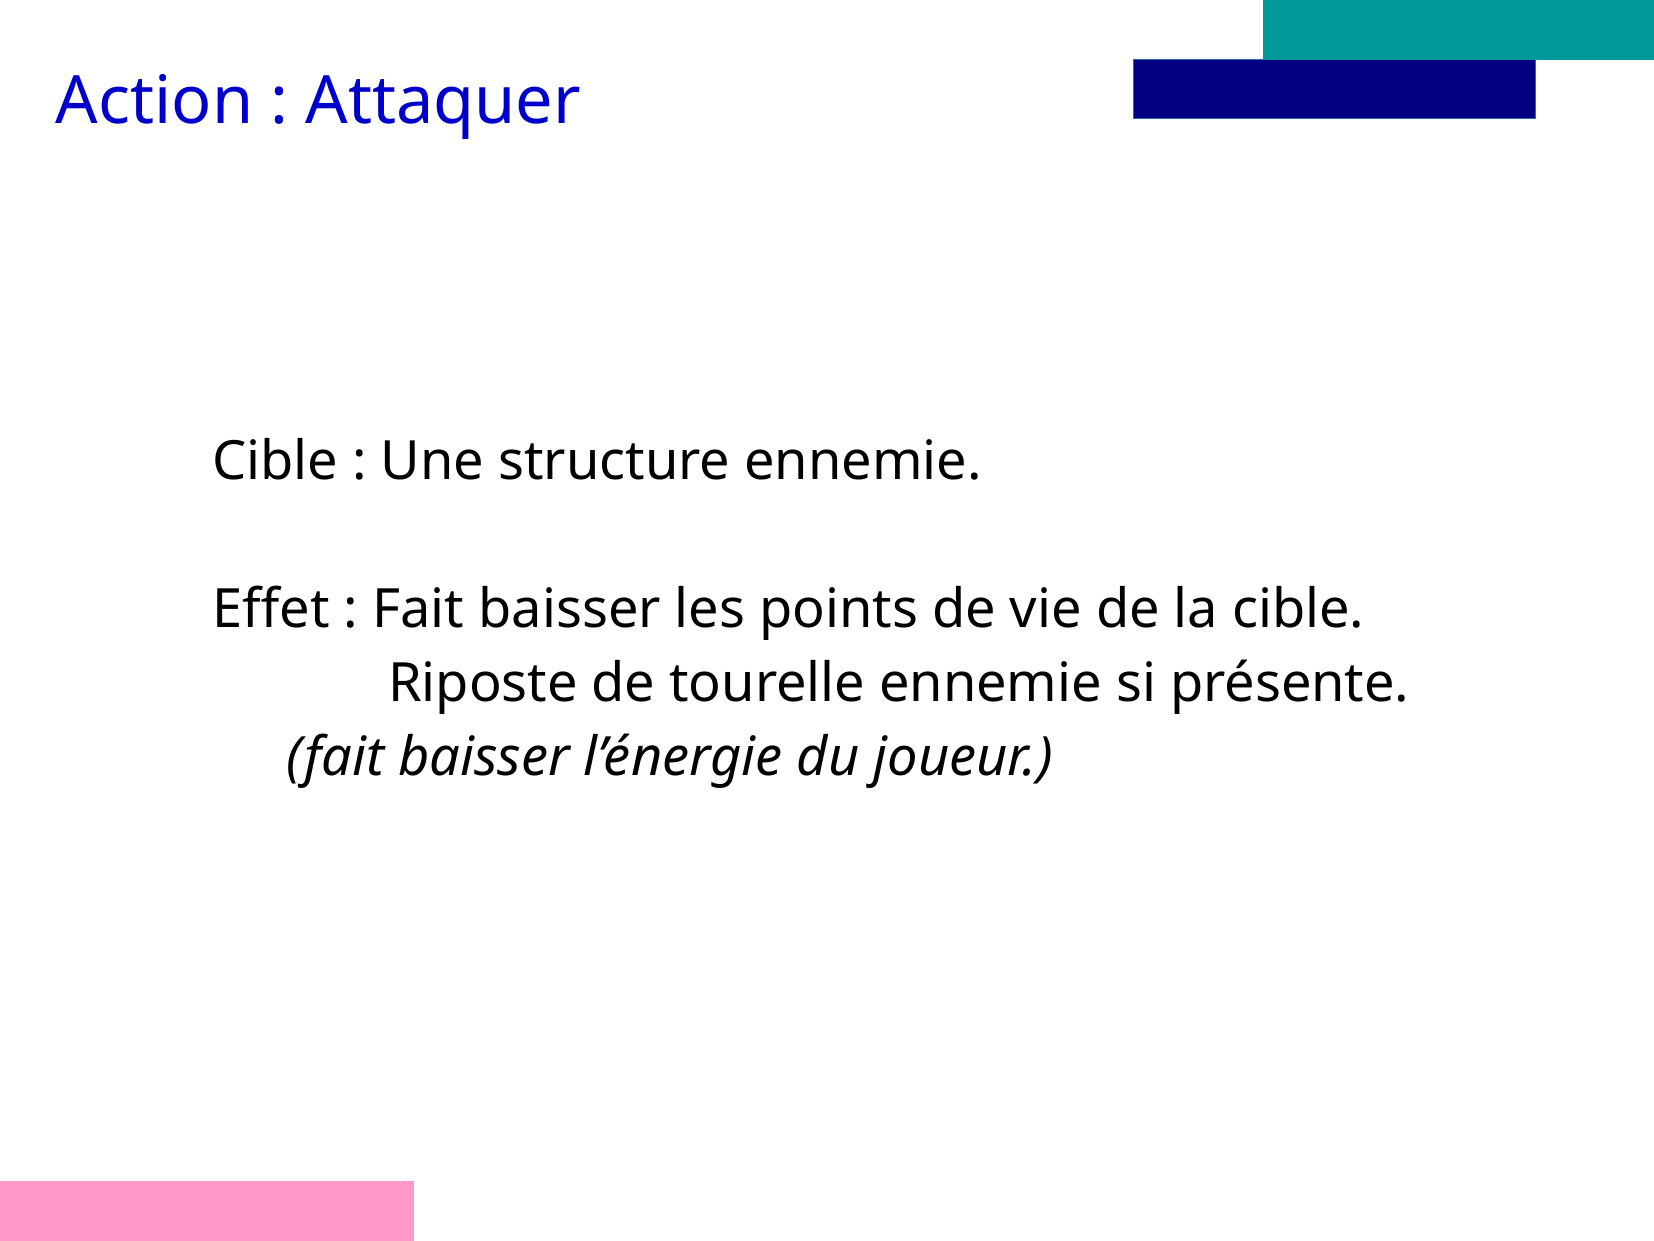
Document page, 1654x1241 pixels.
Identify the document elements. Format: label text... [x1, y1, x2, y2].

text_box [0, 1181, 414, 1241]
title Action : Attaquer [11, 0, 626, 201]
subtitle Cible : Une structure ennemie. Effet : Fait baisser les points de vie de la cible. Riposte de tourelle ennemie si présente. (fait baisser l’énergie du joueur.) [212, 271, 1654, 1091]
text_box [1133, 0, 1654, 119]
